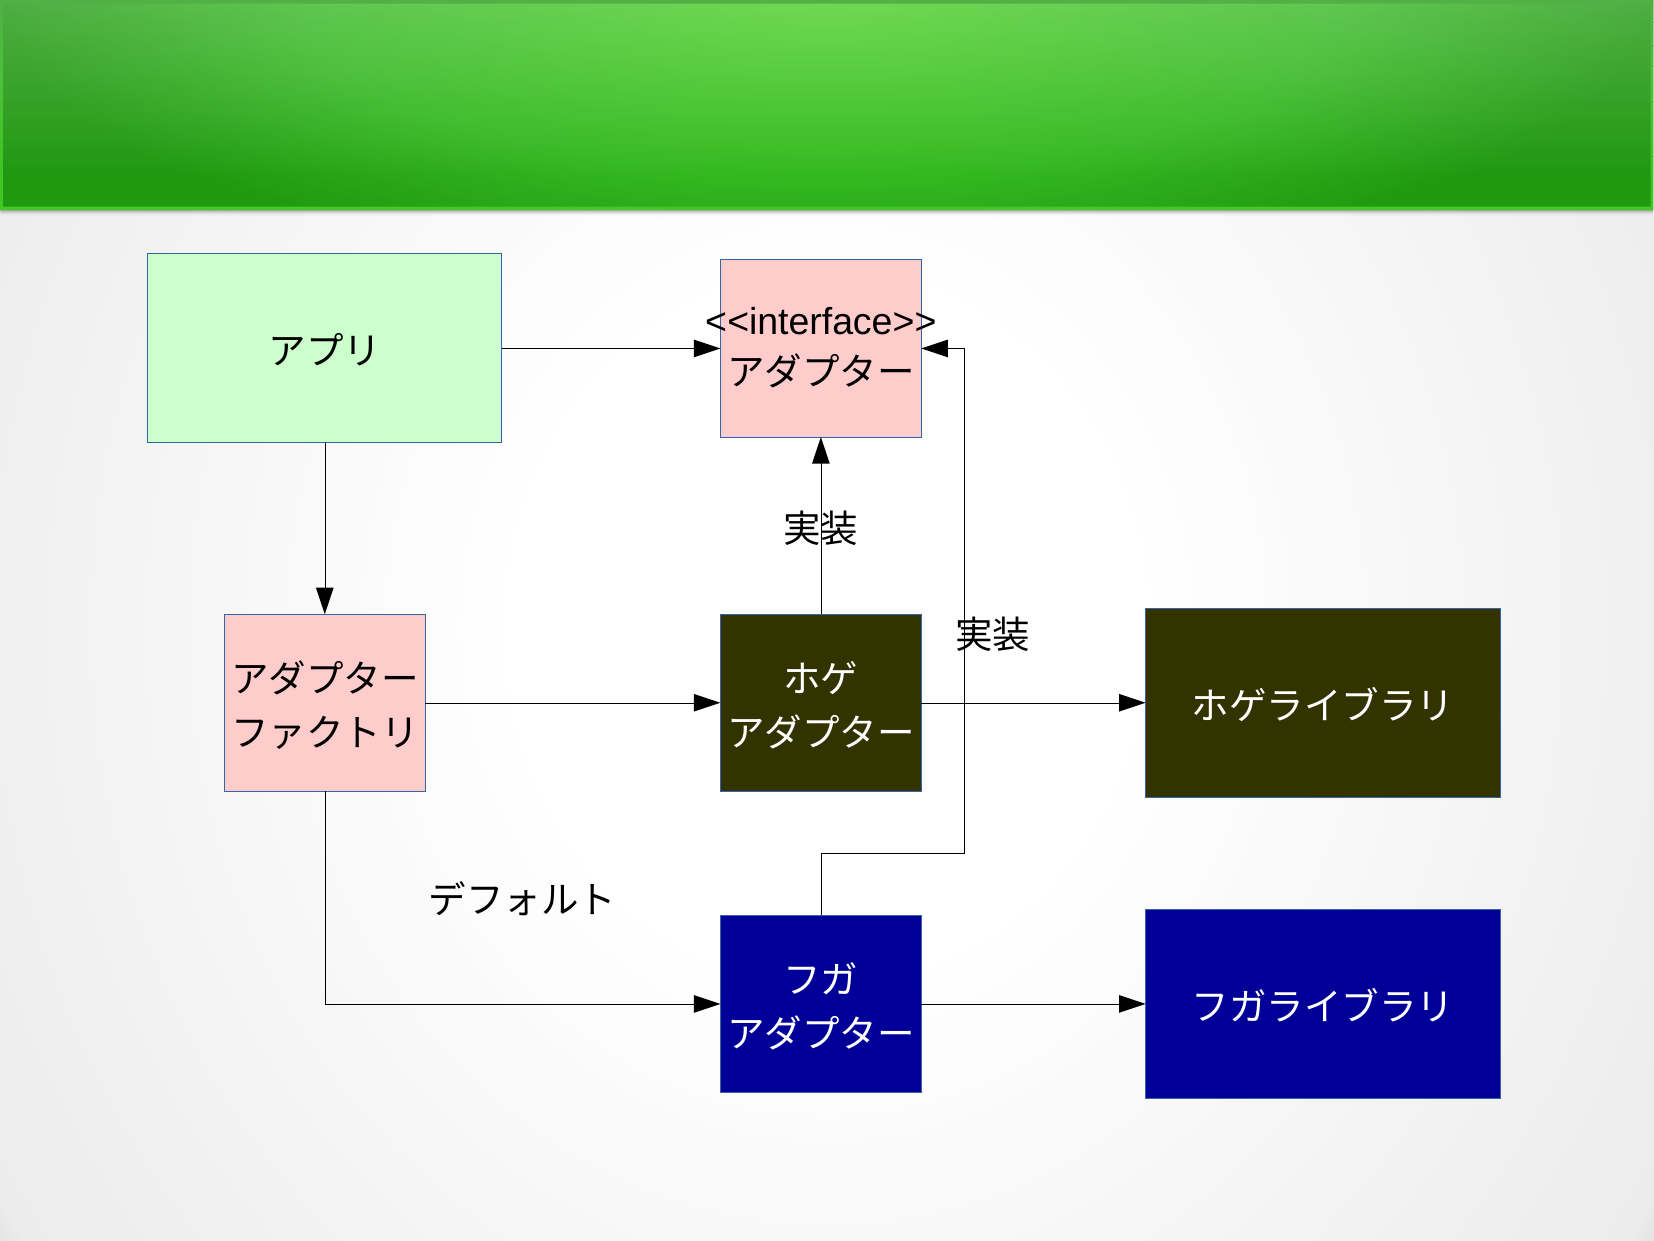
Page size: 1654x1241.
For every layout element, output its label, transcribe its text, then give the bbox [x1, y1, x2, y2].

text_box フガライブラリ [1145, 909, 1501, 1099]
text_box アダプター ファクトリ [224, 614, 426, 792]
text_box ホゲ アダプター [720, 614, 922, 792]
text_box ホゲライブラリ [1145, 608, 1501, 798]
text_box フガ アダプター [720, 915, 922, 1093]
text_box アプリ [147, 253, 502, 443]
text_box <<interface>> アダプター [720, 259, 922, 438]
